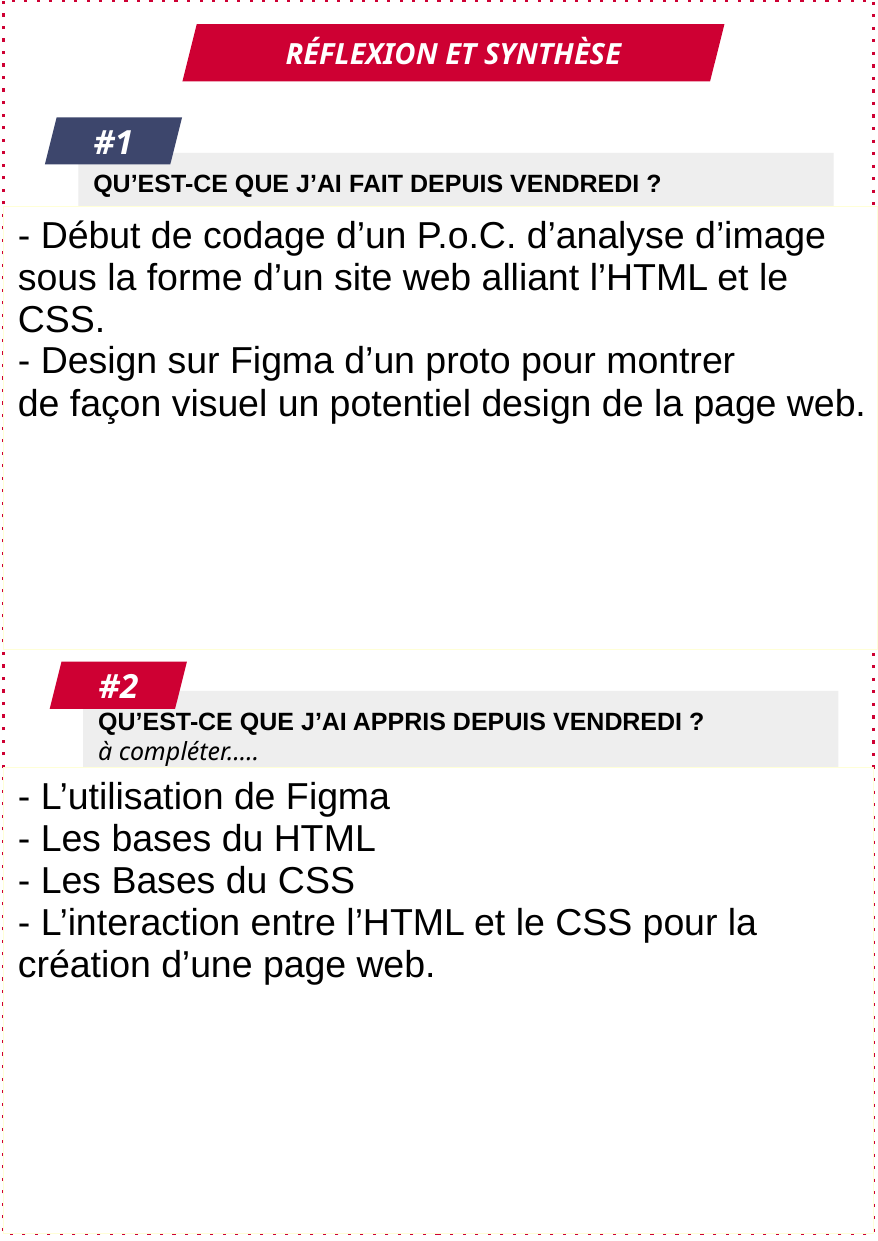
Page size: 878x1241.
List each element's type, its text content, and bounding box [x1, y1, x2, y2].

text_box #2 [49, 661, 187, 709]
text_box RÉFLEXION ET SYNTHÈSE [182, 24, 725, 82]
text_box QU’EST-CE QUE J’AI FAIT DEPUIS VENDREDI ? J’ai [78, 152, 834, 206]
text_box - L’utilisation de Figma - Les bases du HTML - Les Bases du CSS - L’interaction entre l’HTML et le CSS pour la création d’une page web. [3, 767, 874, 1234]
text_box #1 [44, 117, 183, 165]
text_box - Début de codage d’un P.o.C. d’analyse d’image sous la forme d’un site web alliant l’HTML et le CSS. - Design sur Figma d’un proto pour montrer de façon visuel un potentiel design de la page web. [3, 206, 878, 650]
text_box QU’EST-CE QUE J’AI APPRIS DEPUIS VENDREDI ? à compléter….. [83, 690, 839, 767]
